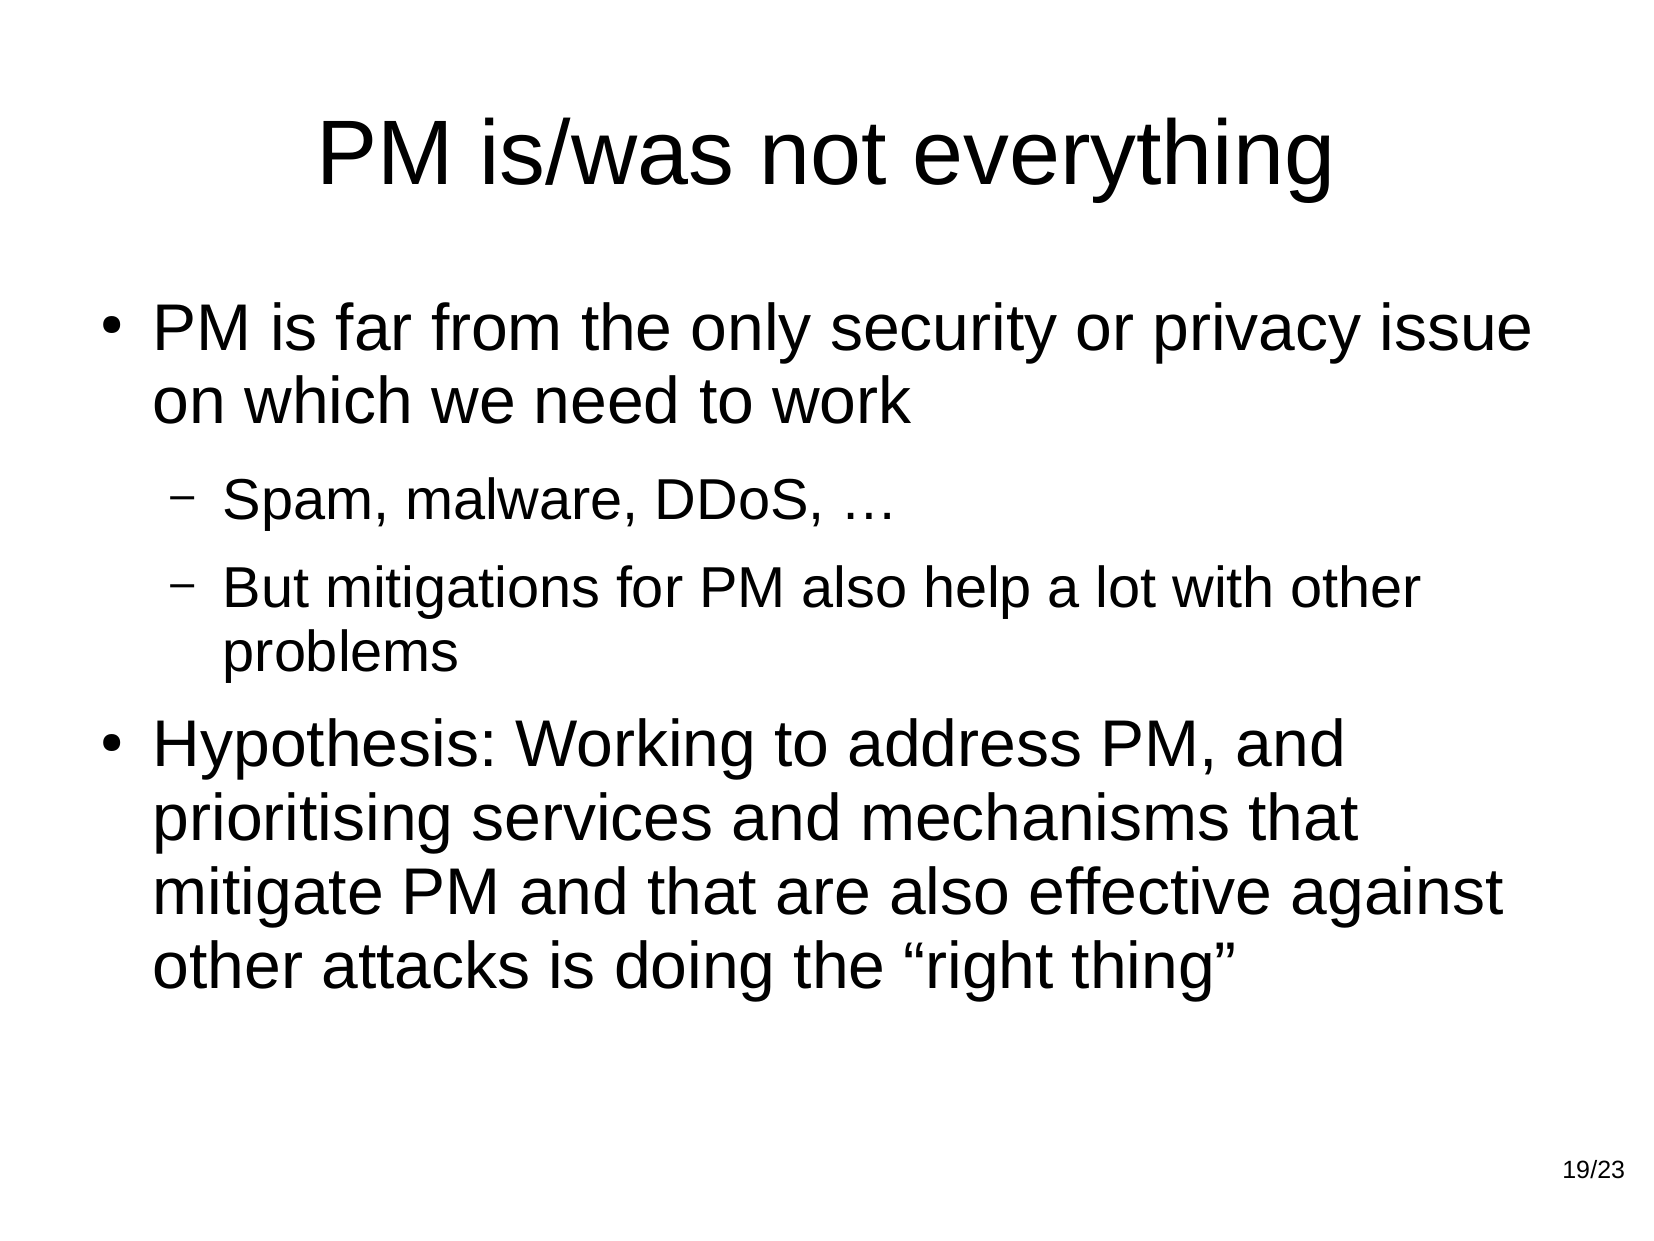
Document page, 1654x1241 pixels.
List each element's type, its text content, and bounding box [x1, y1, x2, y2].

list PM is far from the only security or privacy issue on which we need to work Spam, malware, DDoS, … But mitigations for PM also help a lot with other problems Hypothesis: Working to address PM, and prioritising services and mechanisms that mitigate PM and that are also effective against other attacks is doing the “right thing” [82, 290, 1571, 1010]
title PM is/was not everything [82, 49, 1571, 257]
